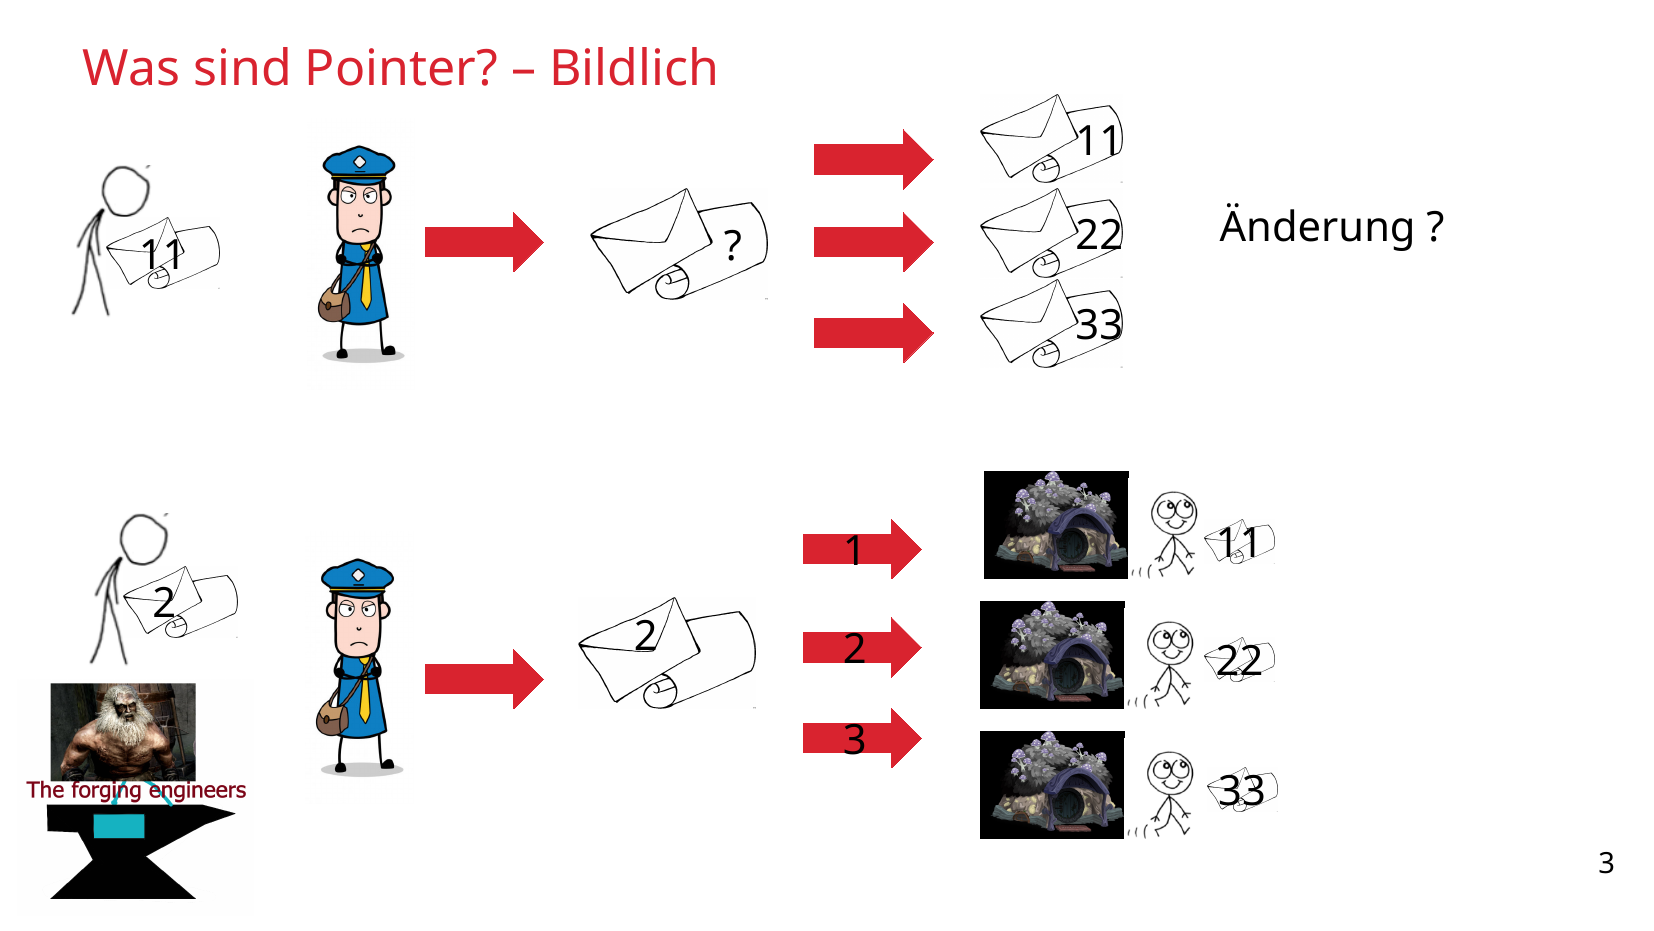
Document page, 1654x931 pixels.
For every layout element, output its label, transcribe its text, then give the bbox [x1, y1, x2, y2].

picture [984, 471, 1275, 579]
picture [578, 597, 756, 709]
picture [980, 188, 1123, 278]
picture [305, 531, 414, 804]
picture [980, 94, 1123, 183]
picture [980, 731, 1278, 839]
text_box 2 [803, 617, 922, 678]
title Was sind Pointer? – Bildlich [82, 37, 1571, 95]
picture [70, 165, 220, 325]
picture [17, 679, 254, 916]
picture [88, 513, 238, 673]
text_box [425, 649, 544, 709]
text_box 1 [803, 519, 922, 579]
text_box [814, 212, 934, 272]
text_box Änderung ? [1204, 188, 1444, 253]
text_box 3 [803, 708, 922, 768]
text_box [425, 212, 544, 272]
text_box [814, 303, 934, 363]
picture [980, 601, 1275, 709]
text_box [814, 129, 934, 190]
picture [307, 118, 415, 390]
picture [590, 188, 768, 300]
picture [980, 279, 1123, 368]
